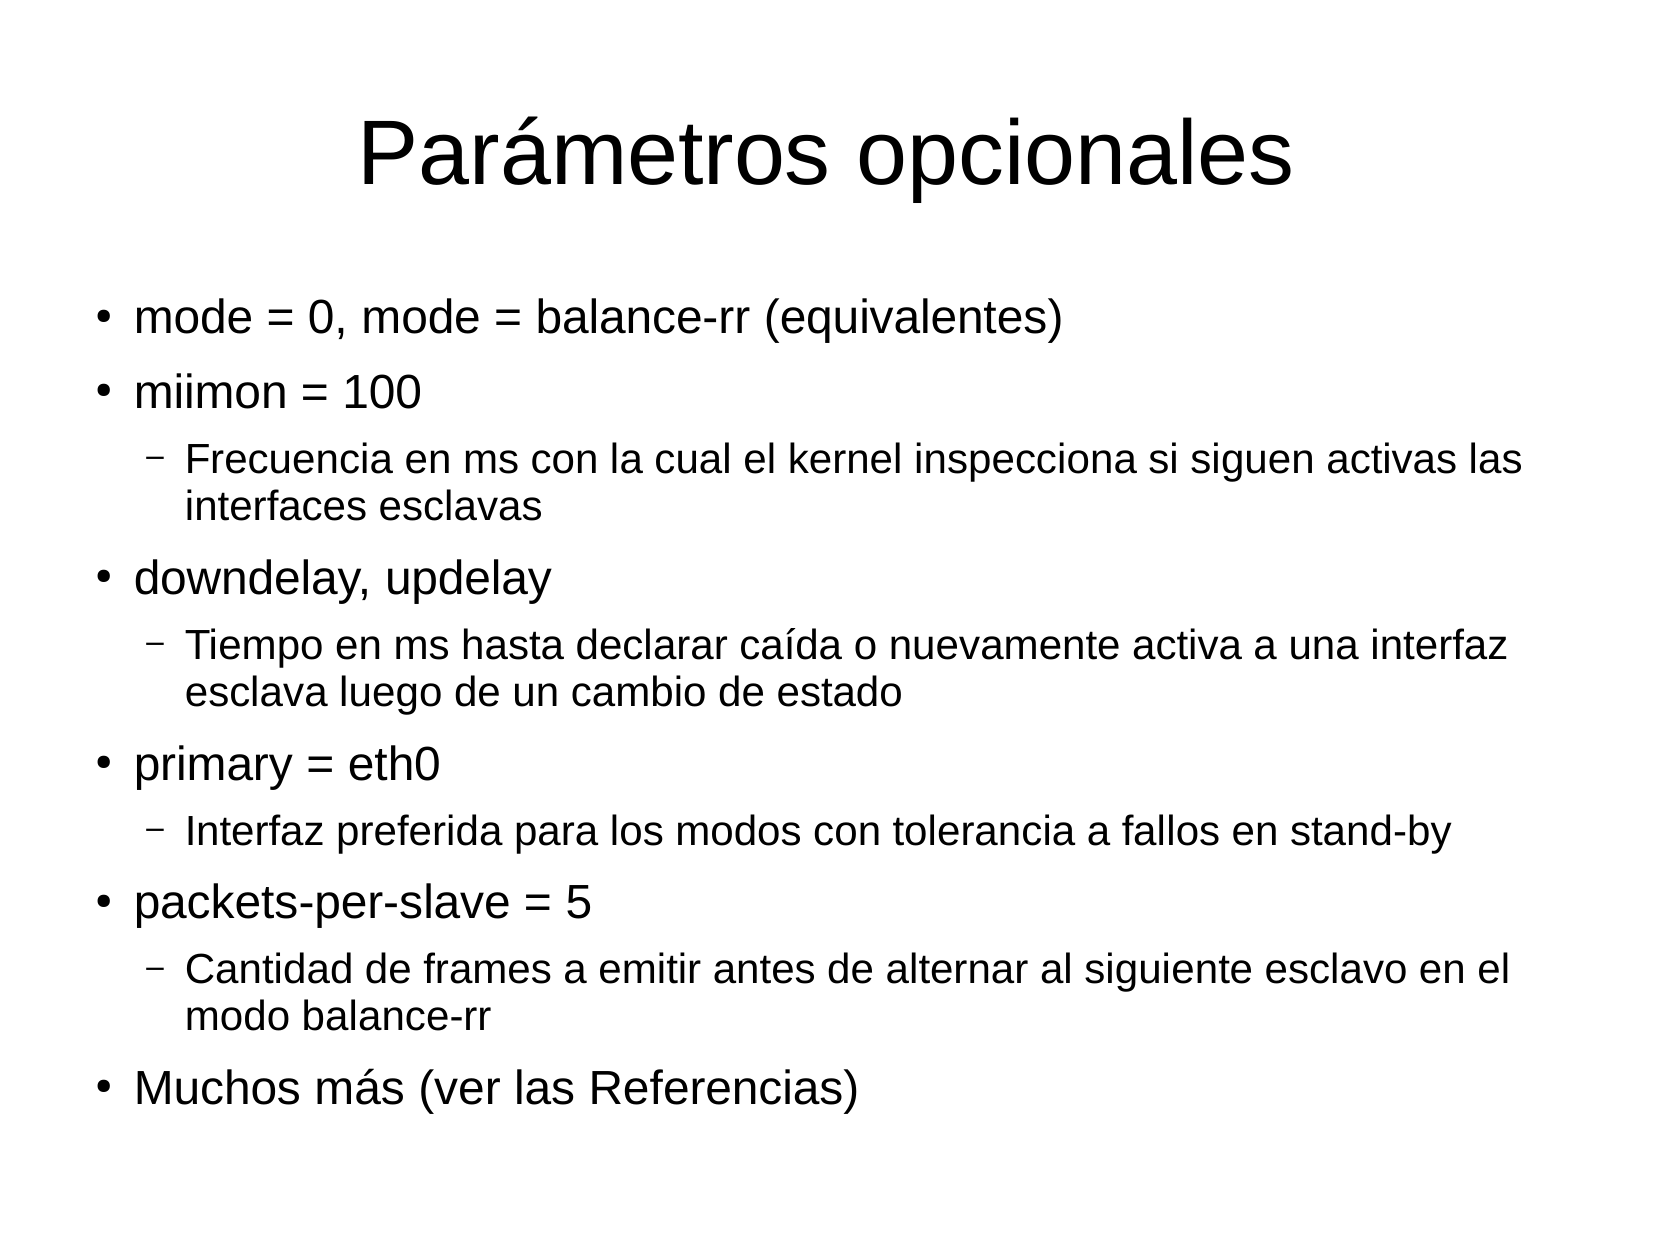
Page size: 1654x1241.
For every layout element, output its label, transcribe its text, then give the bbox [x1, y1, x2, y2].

title Parámetros opcionales [82, 49, 1571, 257]
list mode = 0, mode = balance-rr (equivalentes) miimon = 100 Frecuencia en ms con la cual el kernel inspecciona si siguen activas las interfaces esclavas downdelay, updelay Tiempo en ms hasta declarar caída o nuevamente activa a una interfaz esclava luego de un cambio de estado primary = eth0 Interfaz preferida para los modos con tolerancia a fallos en stand-by packets-per-slave = 5 Cantidad de frames a emitir antes de alternar al siguiente esclavo en el modo balance-rr Muchos más (ver las Referencias) [82, 290, 1571, 1117]
